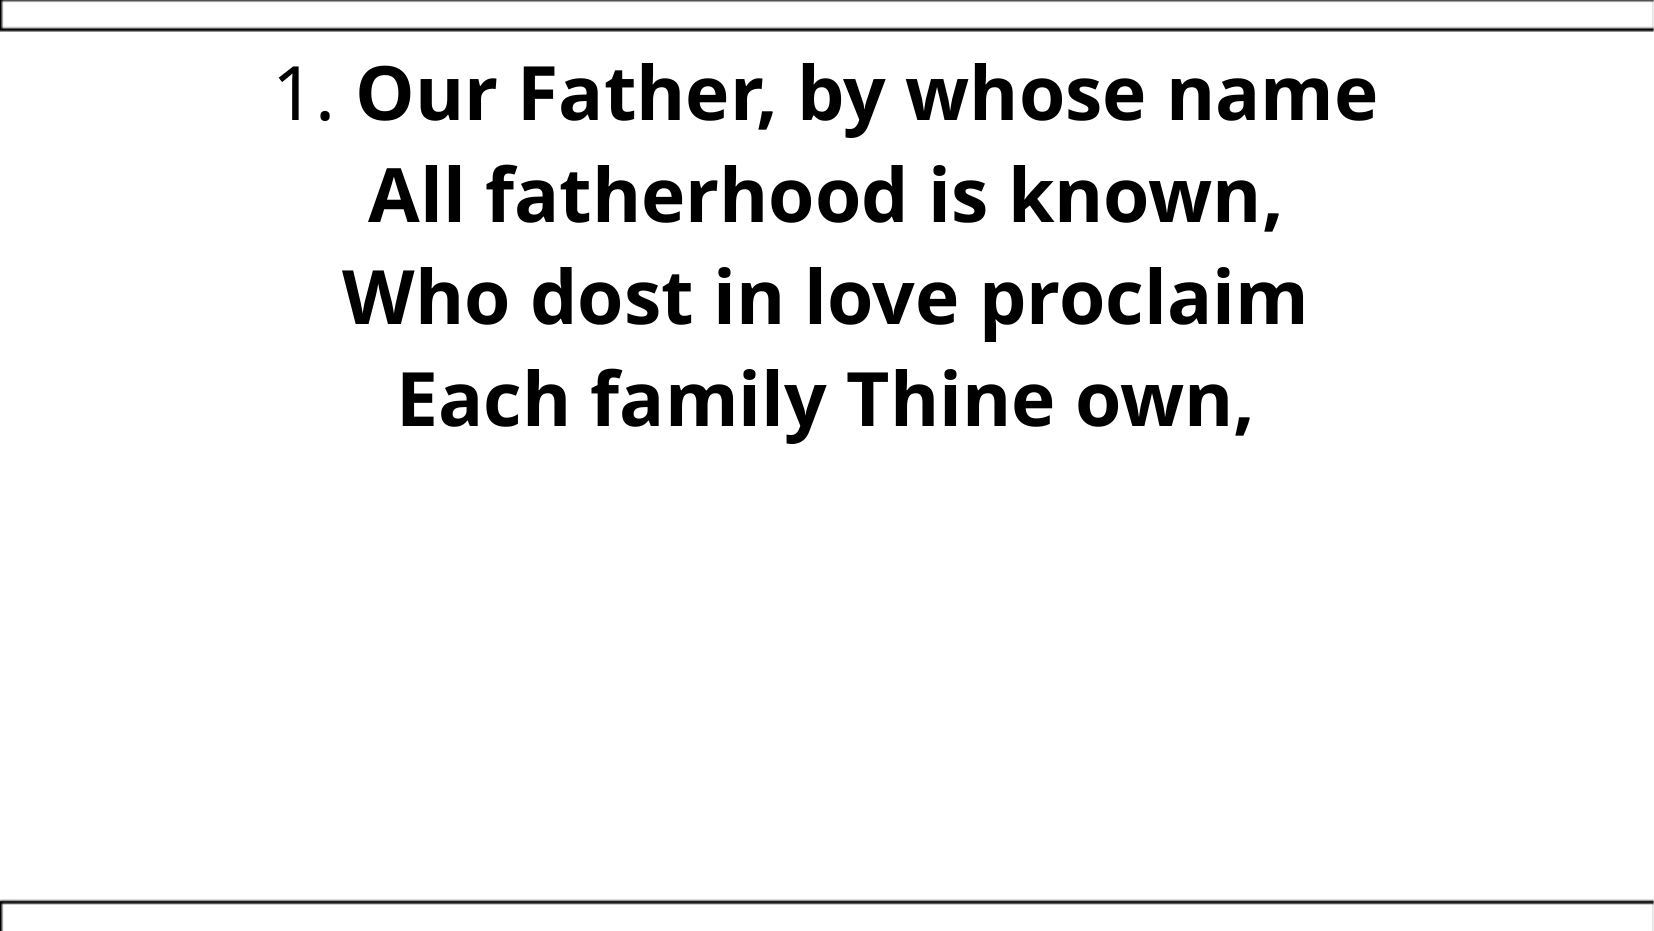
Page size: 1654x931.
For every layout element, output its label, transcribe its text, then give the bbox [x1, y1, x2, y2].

text_box 1. Our Father, by whose name All fatherhood is known, Who dost in love proclaim Each family Thine own, [76, 32, 1577, 447]
picture [0, 0, 1654, 931]
